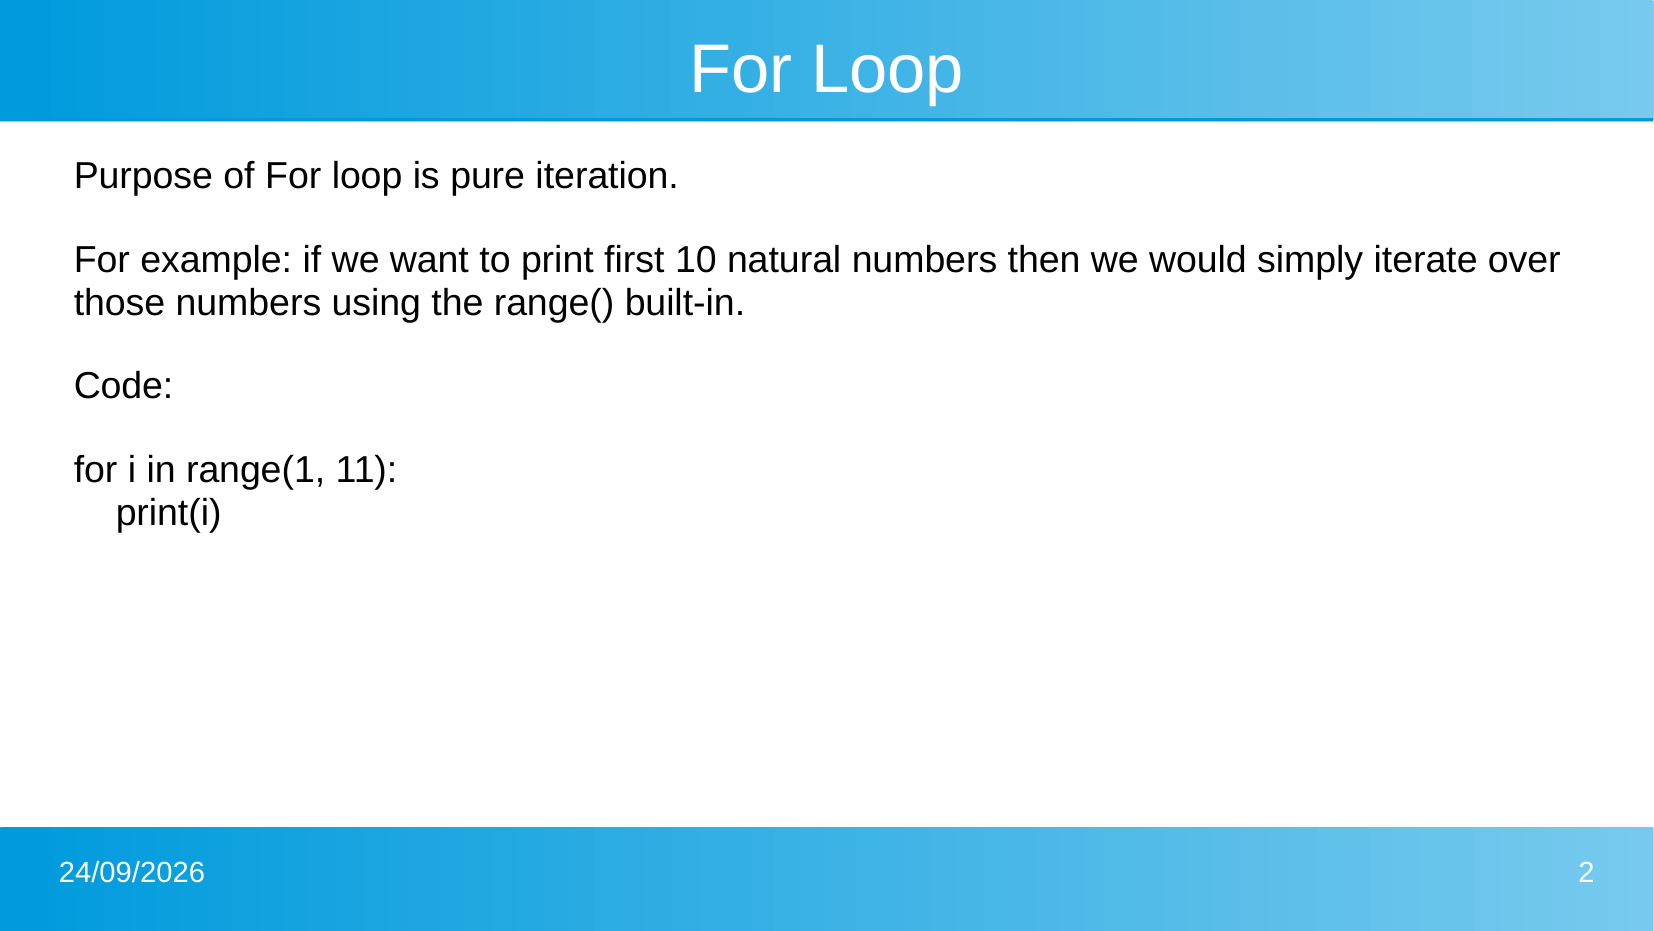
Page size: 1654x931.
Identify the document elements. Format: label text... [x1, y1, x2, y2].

title For Loop [59, 29, 1595, 108]
text_box Purpose of For loop is pure iteration. For example: if we want to print first 10 natural numbers then we would simply iterate over those numbers using the range() built-in. Code: for i in range(1, 11): print(i) [59, 147, 1625, 625]
